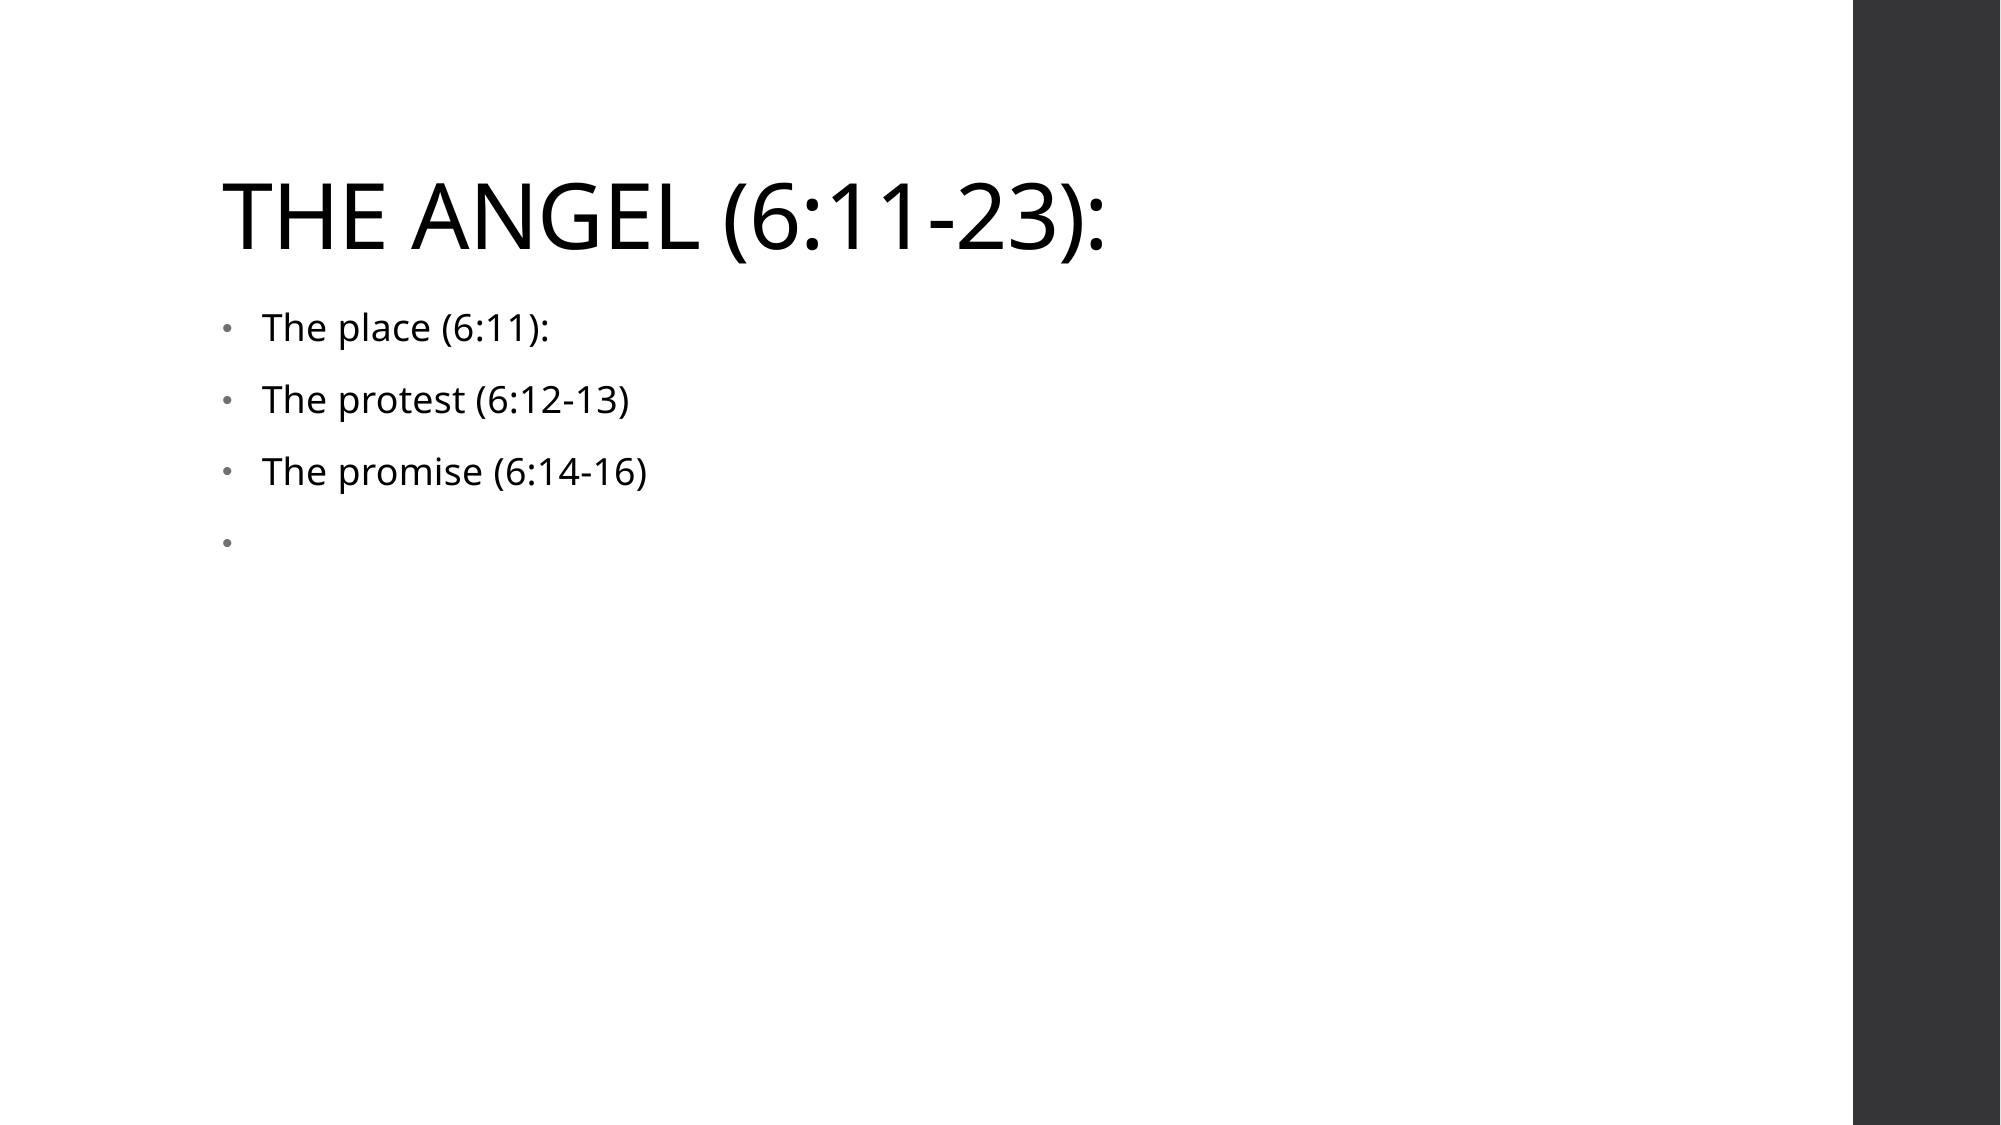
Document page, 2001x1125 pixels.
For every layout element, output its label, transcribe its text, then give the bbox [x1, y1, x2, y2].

title THE ANGEL (6:11-23): [206, 60, 1797, 278]
list The place (6:11): The protest (6:12-13) The promise (6:14-16) [206, 299, 1617, 1014]
